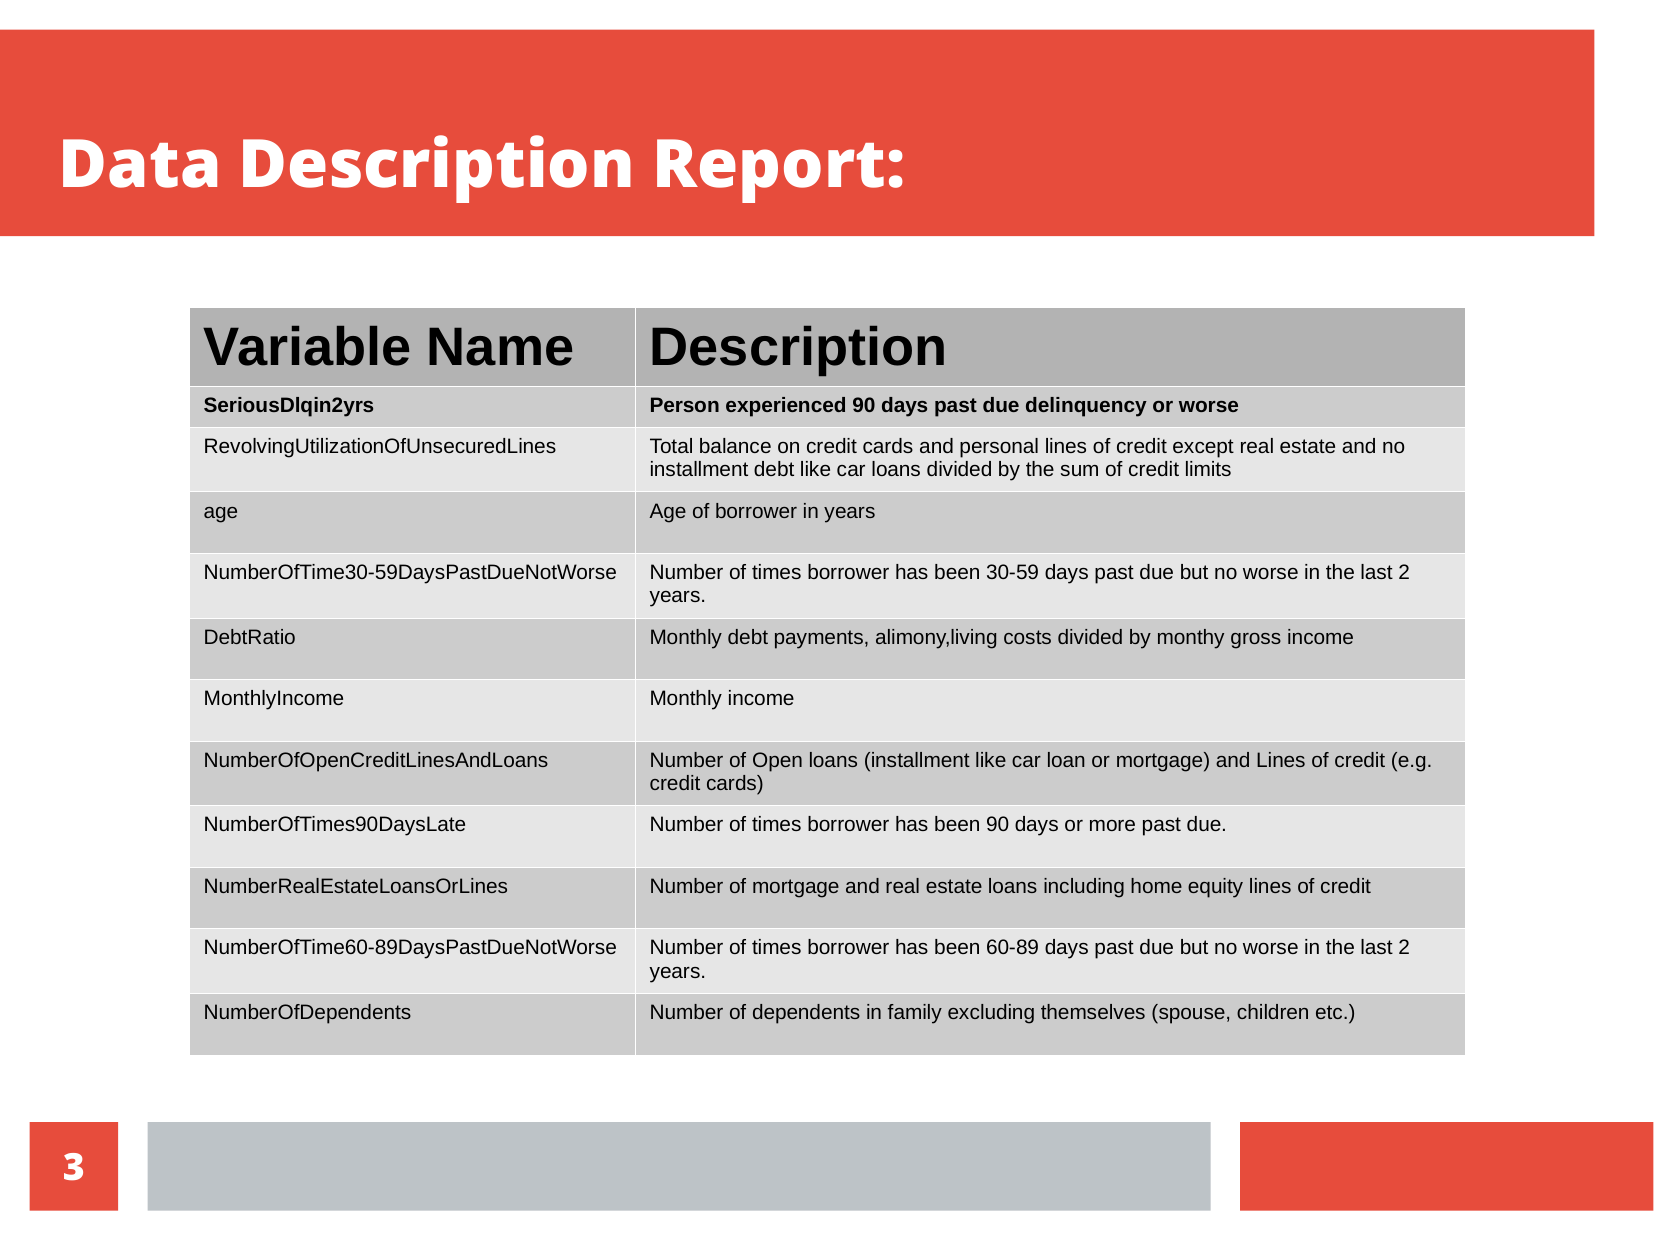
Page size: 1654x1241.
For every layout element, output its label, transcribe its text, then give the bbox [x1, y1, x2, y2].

table_cell Monthly debt payments, alimony,living costs divided by monthy gross income [636, 619, 1465, 679]
table_cell NumberOfTime60-89DaysPastDueNotWorse [190, 929, 635, 993]
table_header Description [636, 308, 1465, 386]
table_cell NumberOfDependents [190, 994, 635, 1055]
table_cell Total balance on credit cards and personal lines of credit except real estate and no installment debt like car loans divided by the sum of credit limits [636, 428, 1465, 491]
table_cell NumberRealEstateLoansOrLines [190, 868, 635, 928]
table_cell Monthly income [636, 680, 1465, 741]
table_cell SeriousDlqin2yrs [190, 387, 635, 427]
table_cell DebtRatio [190, 619, 635, 679]
table_cell Number of times borrower has been 60-89 days past due but no worse in the last 2 years. [636, 929, 1465, 993]
table_cell Number of Open loans (installment like car loan or mortgage) and Lines of credit (e.g. credit cards) [636, 742, 1465, 805]
title Data Description Report: [59, 59, 1595, 207]
table_cell MonthlyIncome [190, 680, 635, 741]
table_header Variable Name [190, 308, 635, 386]
table_cell RevolvingUtilizationOfUnsecuredLines [190, 428, 635, 491]
table_cell Number of dependents in family excluding themselves (spouse, children etc.) [636, 994, 1465, 1055]
table_cell Number of mortgage and real estate loans including home equity lines of credit [636, 868, 1465, 928]
table_cell age [190, 492, 635, 553]
table_cell NumberOfTimes90DaysLate [190, 806, 635, 867]
table_cell Number of times borrower has been 90 days or more past due. [636, 806, 1465, 867]
table_cell Number of times borrower has been 30-59 days past due but no worse in the last 2 years. [636, 554, 1465, 618]
table_cell Person experienced 90 days past due delinquency or worse [636, 387, 1465, 427]
table_cell NumberOfOpenCreditLinesAndLoans [190, 742, 635, 805]
table_cell NumberOfTime30-59DaysPastDueNotWorse [190, 554, 635, 618]
table_cell Age of borrower in years [636, 492, 1465, 553]
